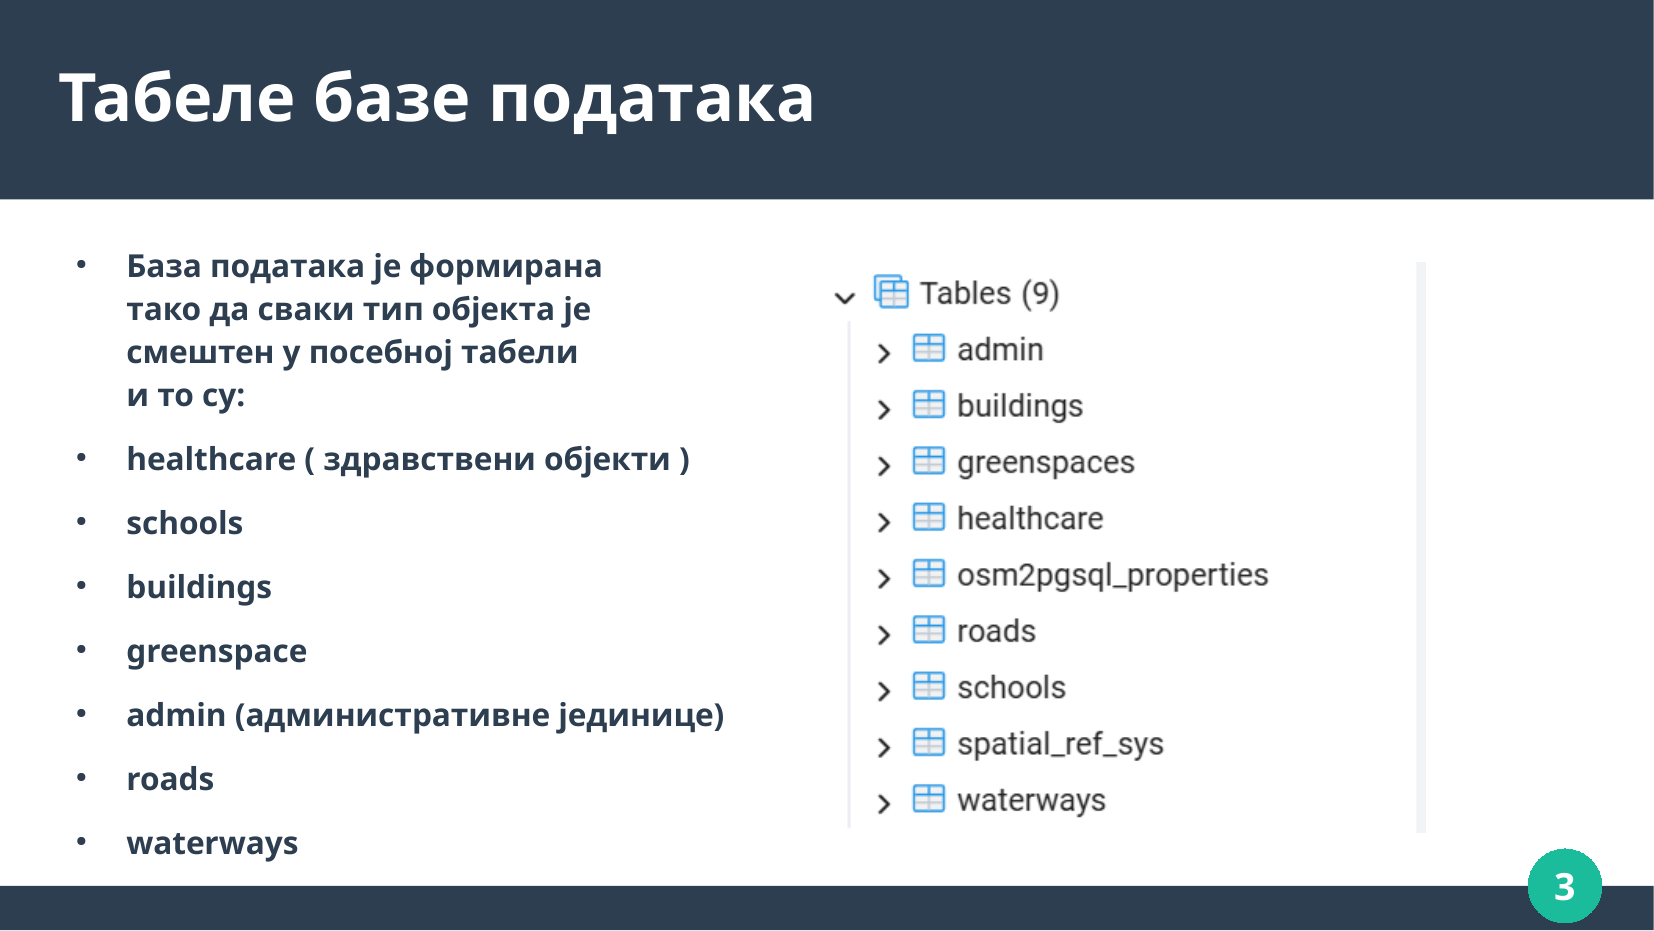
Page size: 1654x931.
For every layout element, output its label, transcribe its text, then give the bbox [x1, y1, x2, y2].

title Табеле базе података [59, 37, 1595, 155]
list База података је формирана тако да сваки тип објекта је смештен у посебној табели и то су: healthcare ( здравствени објекти ) schools buildings greenspace admin (административне јединице) roads waterways [59, 243, 1595, 864]
picture [818, 262, 1426, 833]
